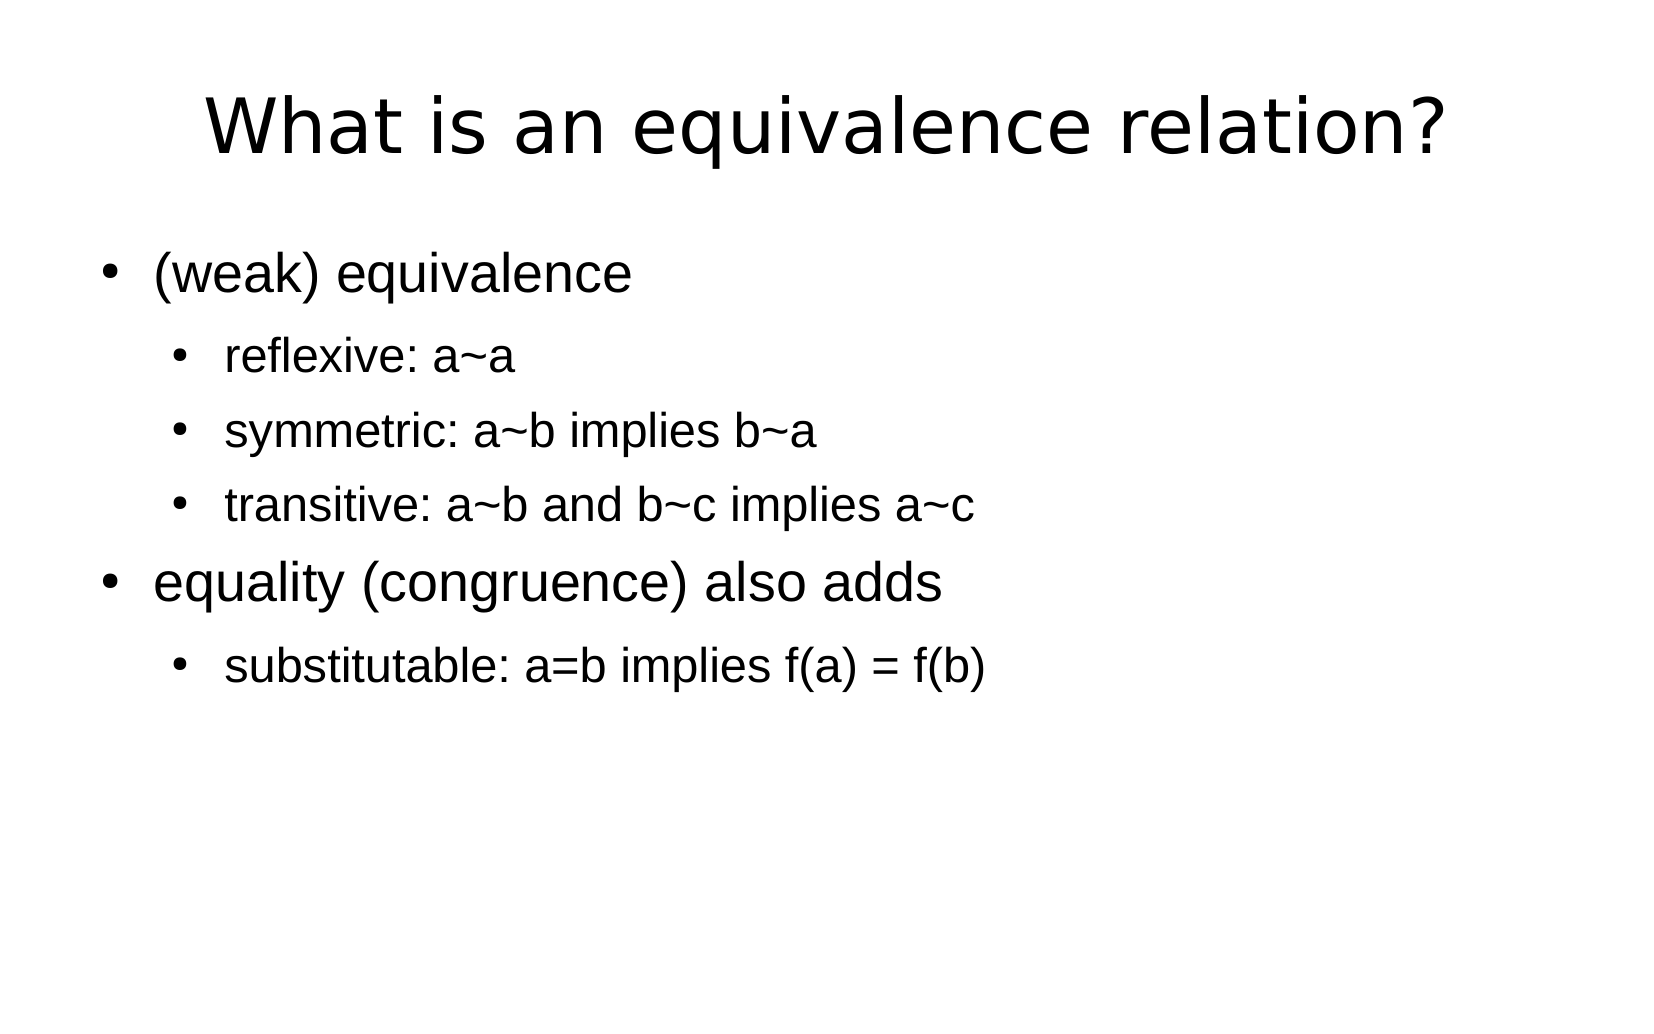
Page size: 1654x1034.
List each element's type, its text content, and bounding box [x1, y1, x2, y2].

title What is an equivalence relation? [82, 41, 1571, 214]
list (weak) equivalence reflexive: a~a symmetric: a~b implies b~a transitive: a~b and b~c implies a~c equality (congruence) also adds substitutable: a=b implies f(a) = f(b) [82, 241, 1571, 842]
